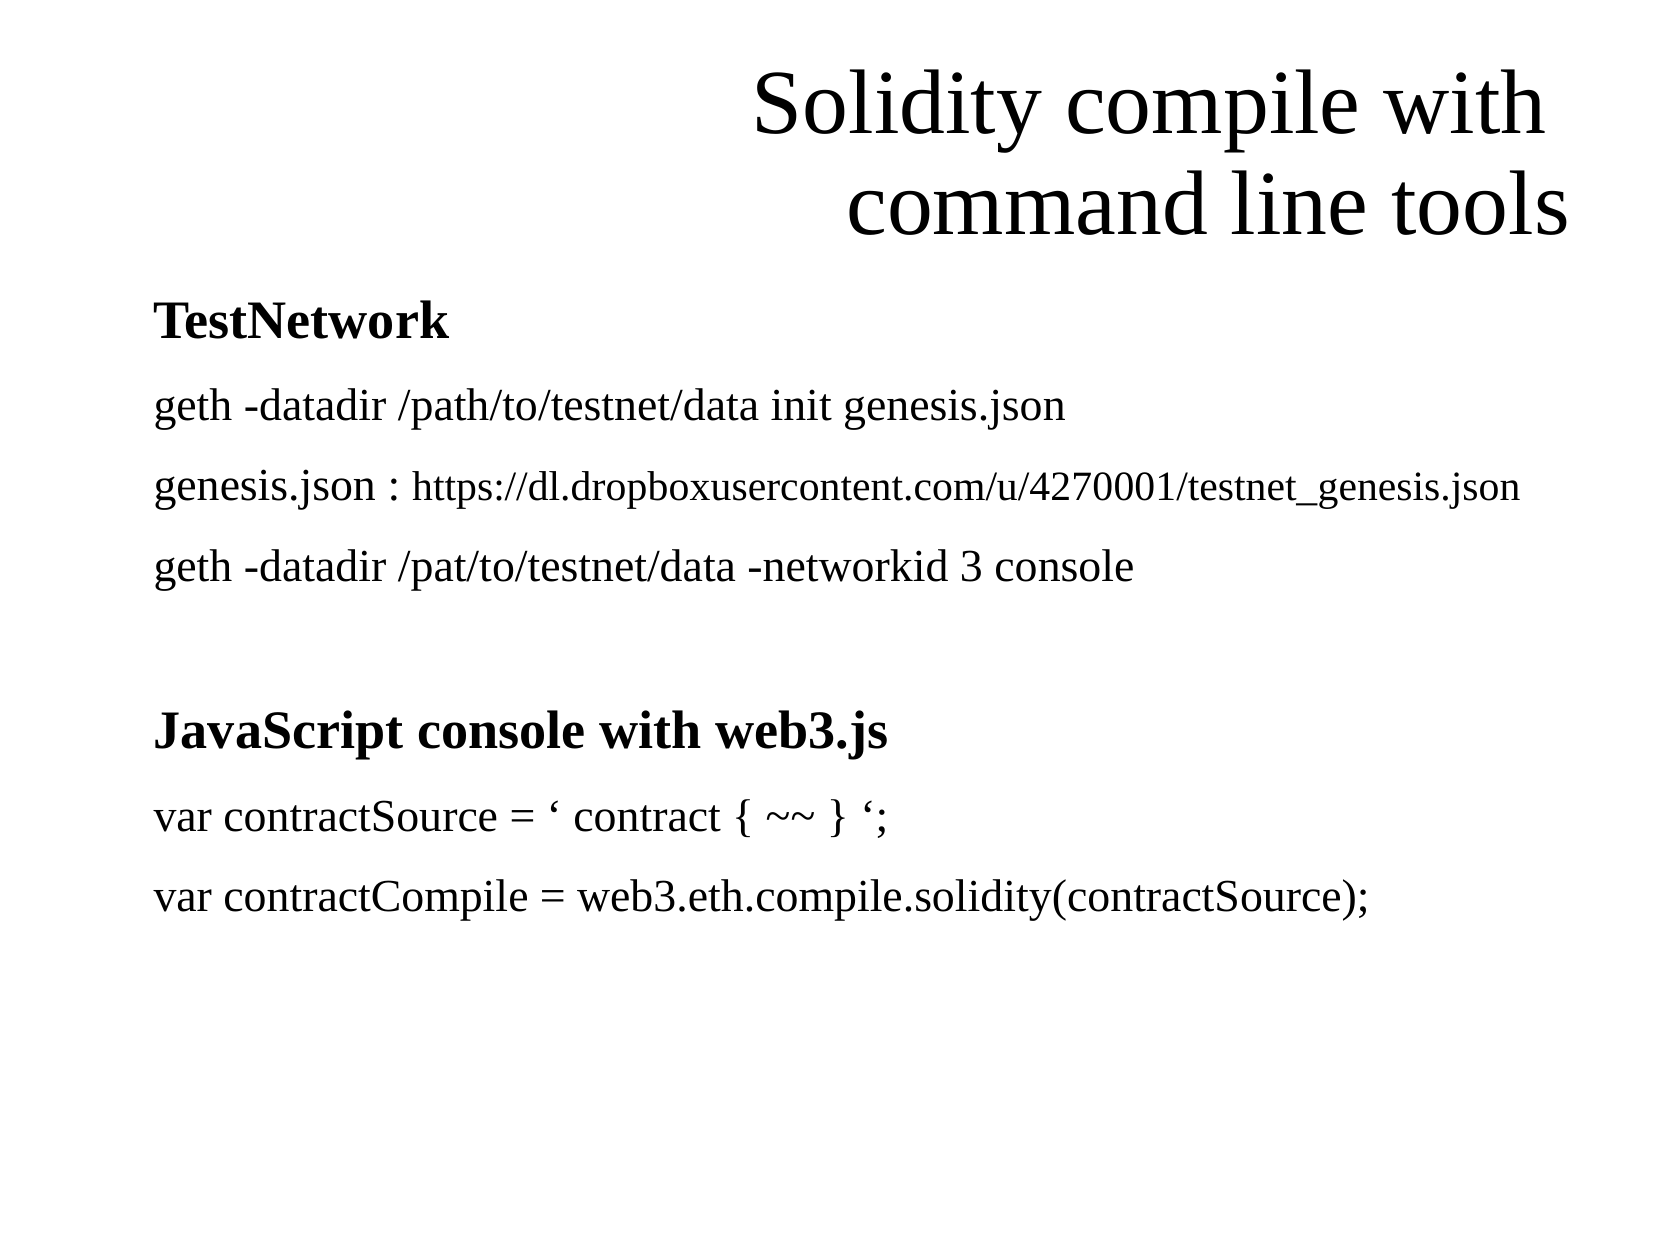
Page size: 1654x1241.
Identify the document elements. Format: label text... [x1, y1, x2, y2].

title Solidity compile with command line tools [82, 49, 1571, 257]
list TestNetwork geth -datadir /path/to/testnet/data init genesis.json genesis.json : https://dl.dropboxusercontent.com/u/4270001/testnet_genesis.json geth -datadir /pat/to/testnet/data -networkid 3 console JavaScript console with web3.js var contractSource = ‘ contract { ~~ } ‘; var contractCompile = web3.eth.compile.solidity(contractSource); [82, 290, 1571, 1010]
